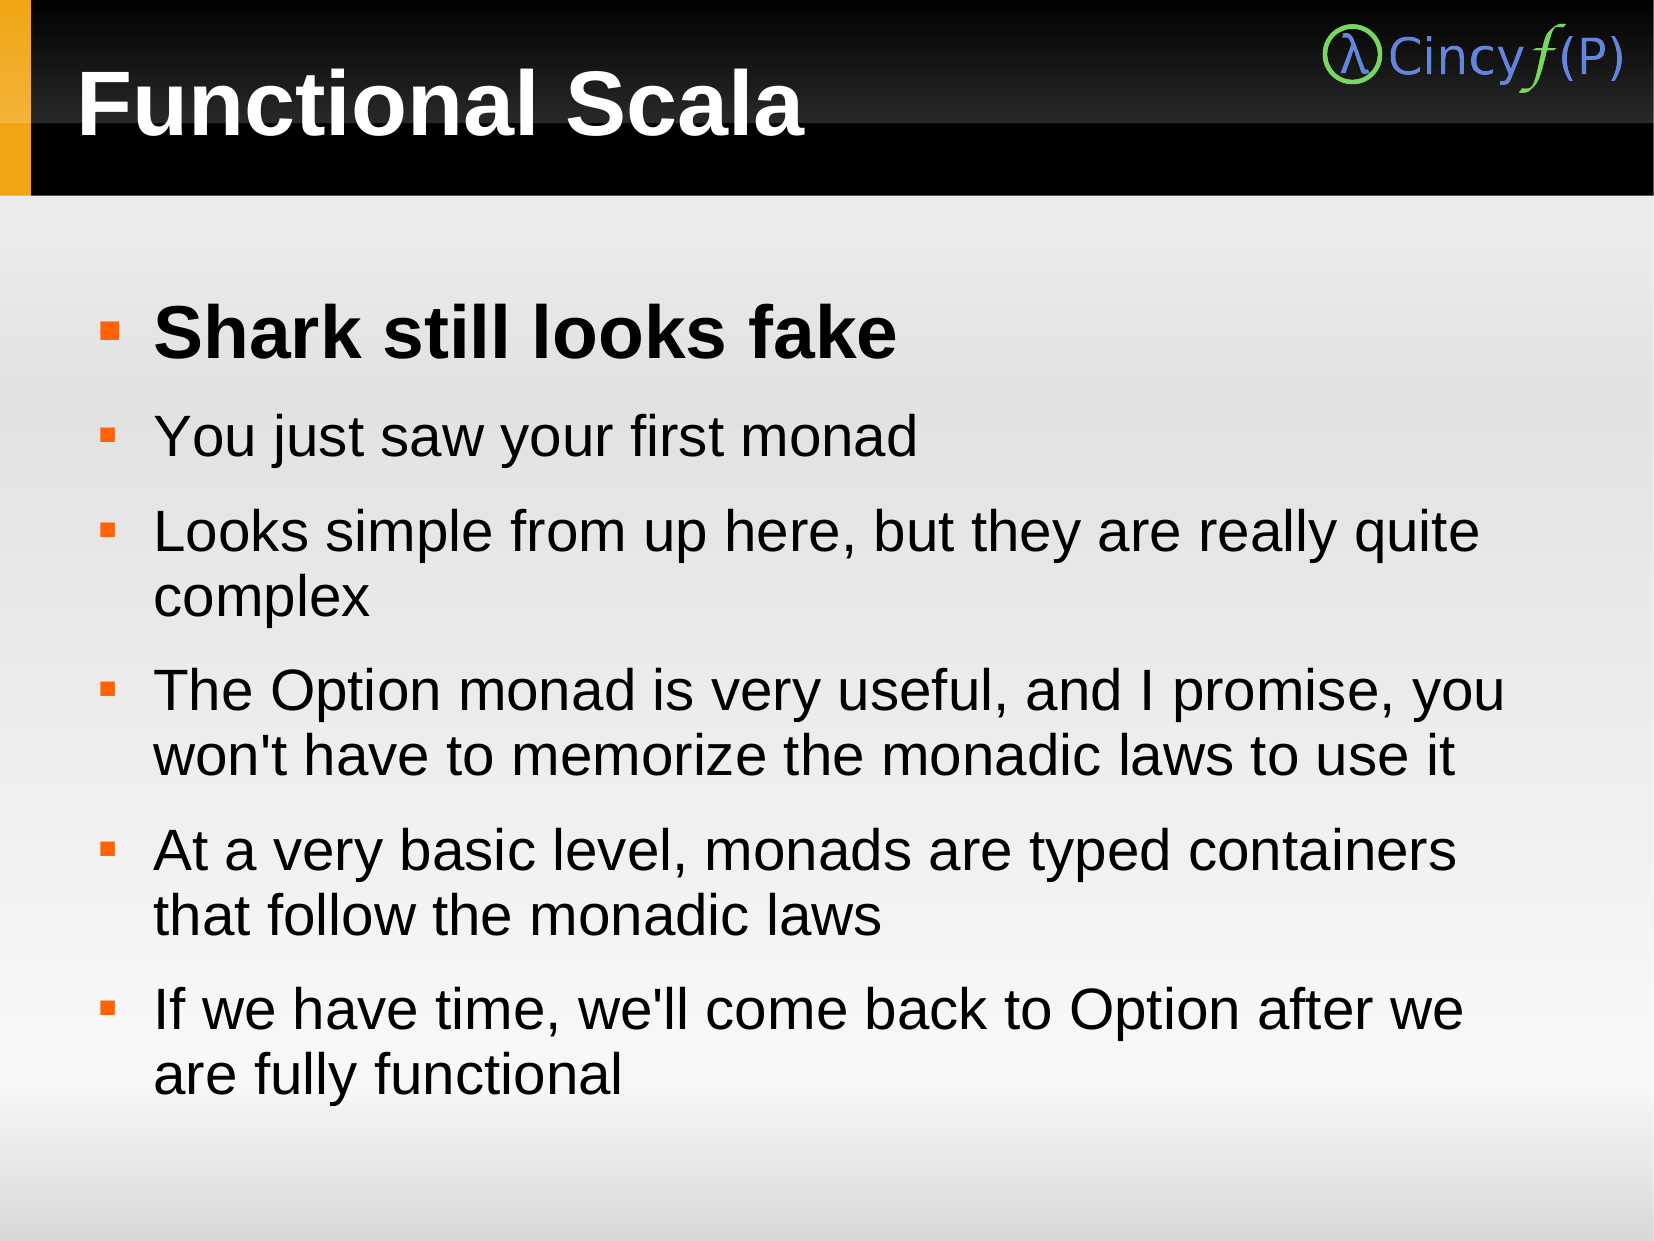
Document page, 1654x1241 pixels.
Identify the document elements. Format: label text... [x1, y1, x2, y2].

picture [0, 0, 1654, 1241]
list Shark still looks fake You just saw your first monad Looks simple from up here, but they are really quite complex The Option monad is very useful, and I promise, you won't have to memorize the monadic laws to use it At a very basic level, monads are typed containers that follow the monadic laws If we have time, we'll come back to Option after we are fully functional [82, 290, 1538, 1105]
title Functional Scala [76, 0, 1565, 208]
